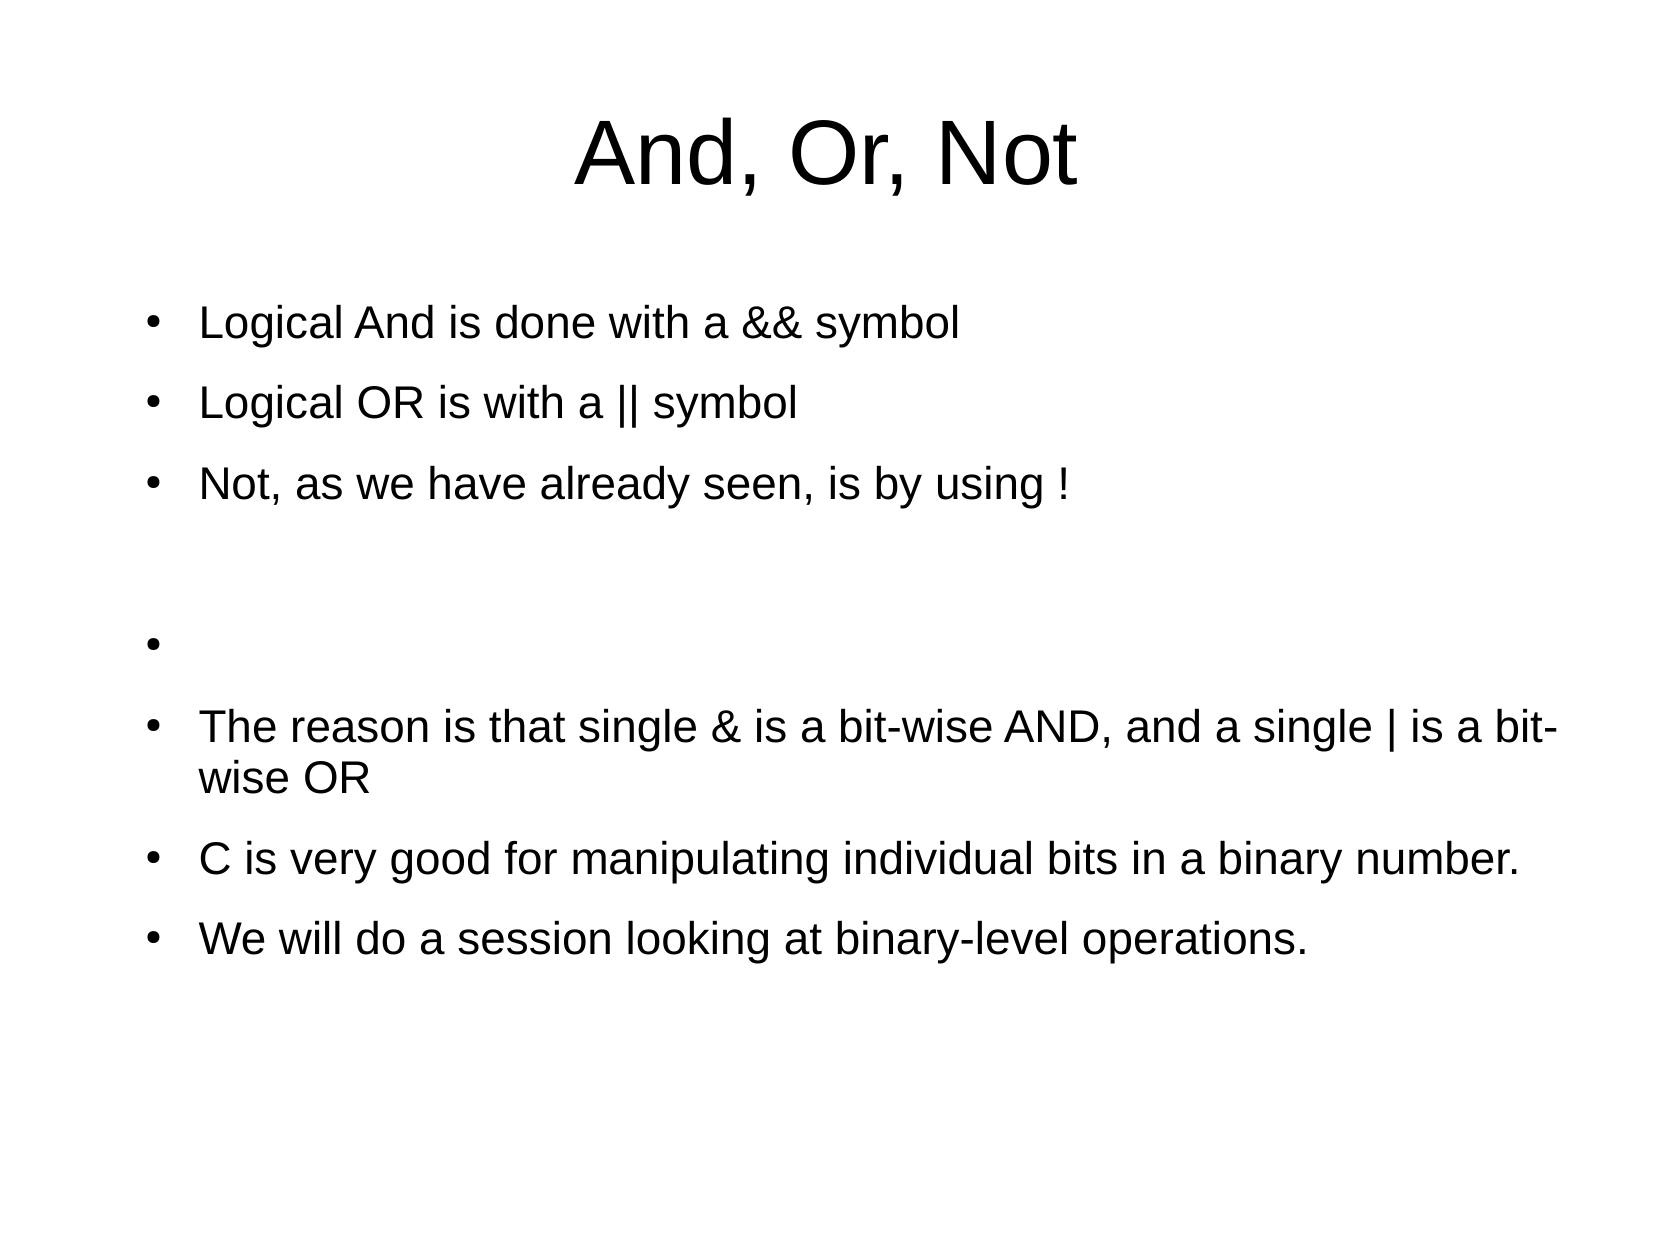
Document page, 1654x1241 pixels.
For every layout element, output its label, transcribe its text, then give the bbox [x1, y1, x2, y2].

title And, Or, Not [82, 49, 1571, 257]
list Logical And is done with a && symbol Logical OR is with a || symbol Not, as we have already seen, is by using ! The reason is that single & is a bit-wise AND, and a single | is a bit-wise OR C is very good for manipulating individual bits in a binary number. We will do a session looking at binary-level operations. [127, 296, 1583, 1170]
